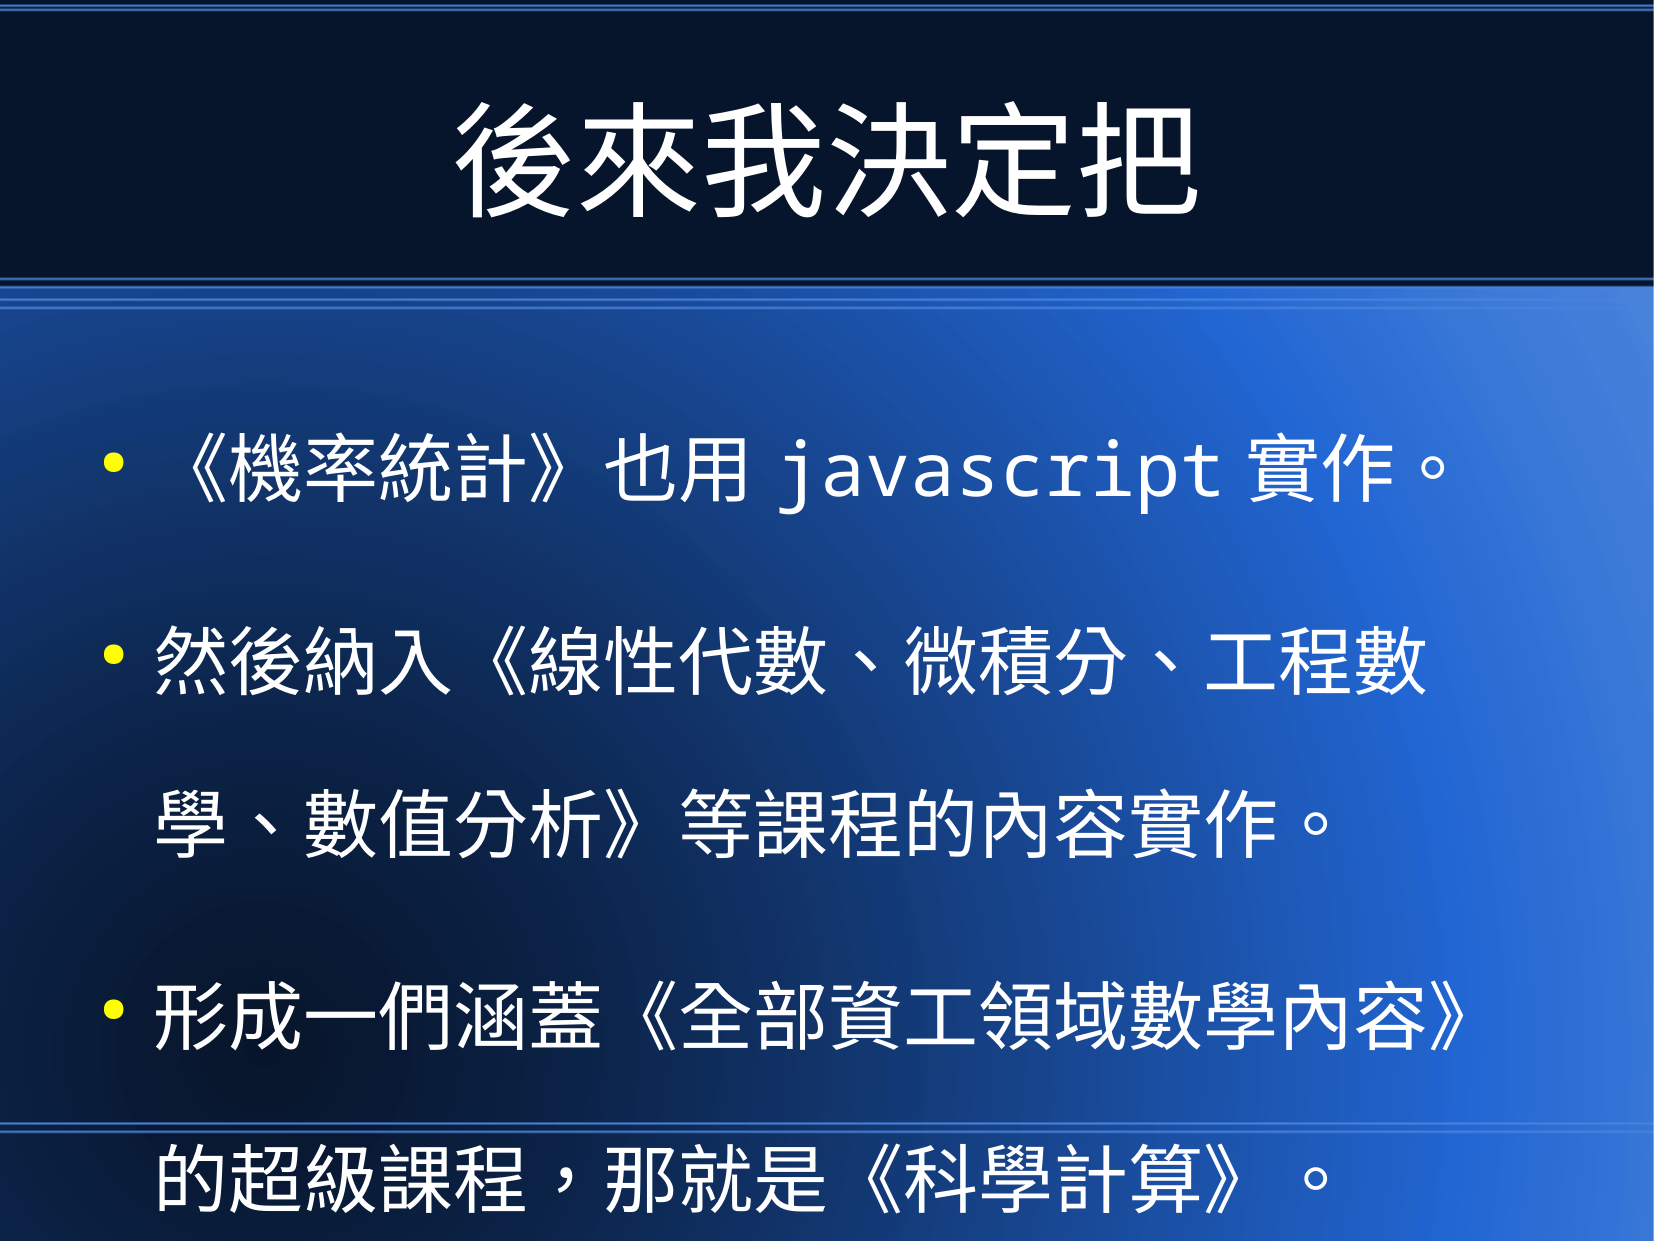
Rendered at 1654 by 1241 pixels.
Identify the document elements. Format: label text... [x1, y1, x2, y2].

picture [0, 0, 1654, 1241]
list 《機率統計》也用javascript實作。 然後納入《線性代數、微積分、工程數學、數值分析》等課程的內容實作。 形成一們涵蓋《全部資工領域數學內容》的超級課程，那就是《科學計算》。 [82, 355, 1571, 1241]
title 後來我決定把 [82, 49, 1571, 257]
